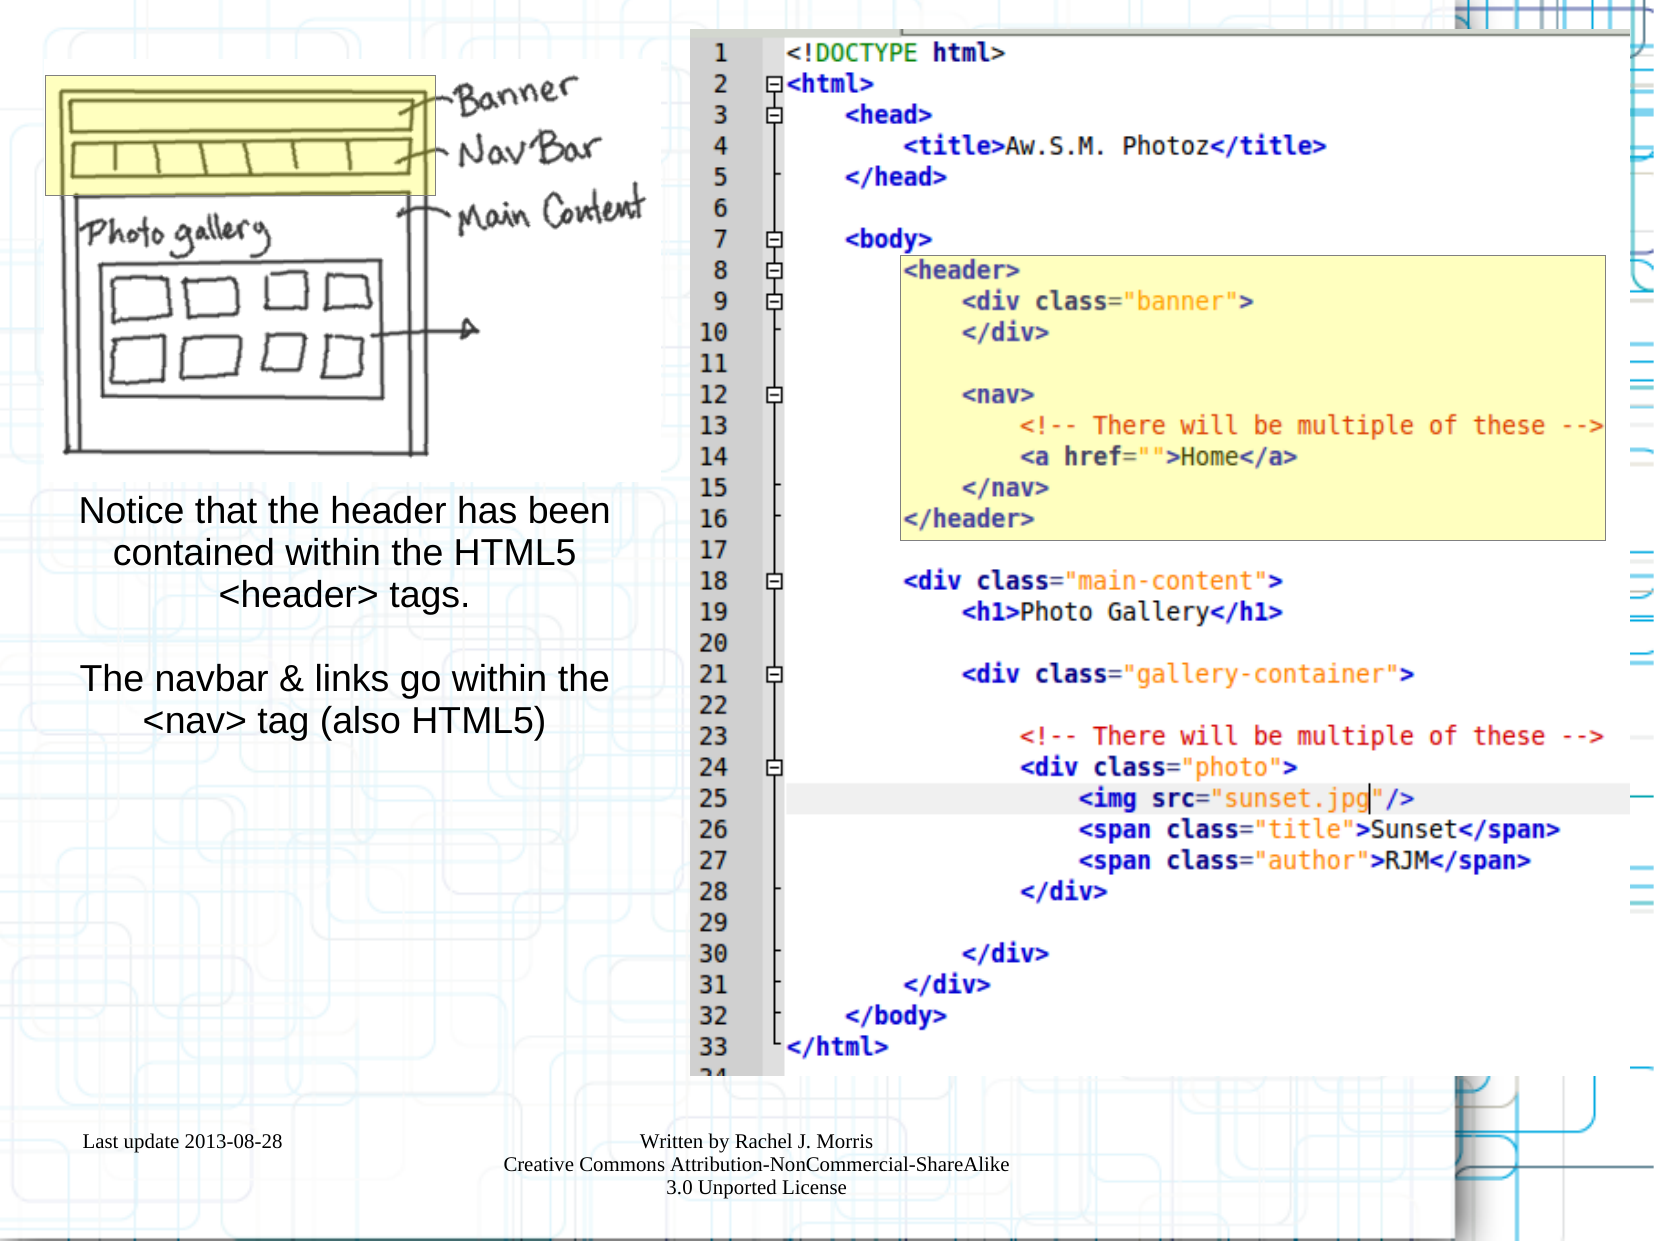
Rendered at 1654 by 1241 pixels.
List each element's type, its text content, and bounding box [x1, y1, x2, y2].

text_box [45, 75, 436, 196]
picture [0, 0, 1654, 1241]
text_box [900, 255, 1606, 541]
text_box Notice that the header has been contained within the HTML5 <header> tags. The navbar & links go within the <nav> tag (also HTML5) [44, 481, 646, 749]
